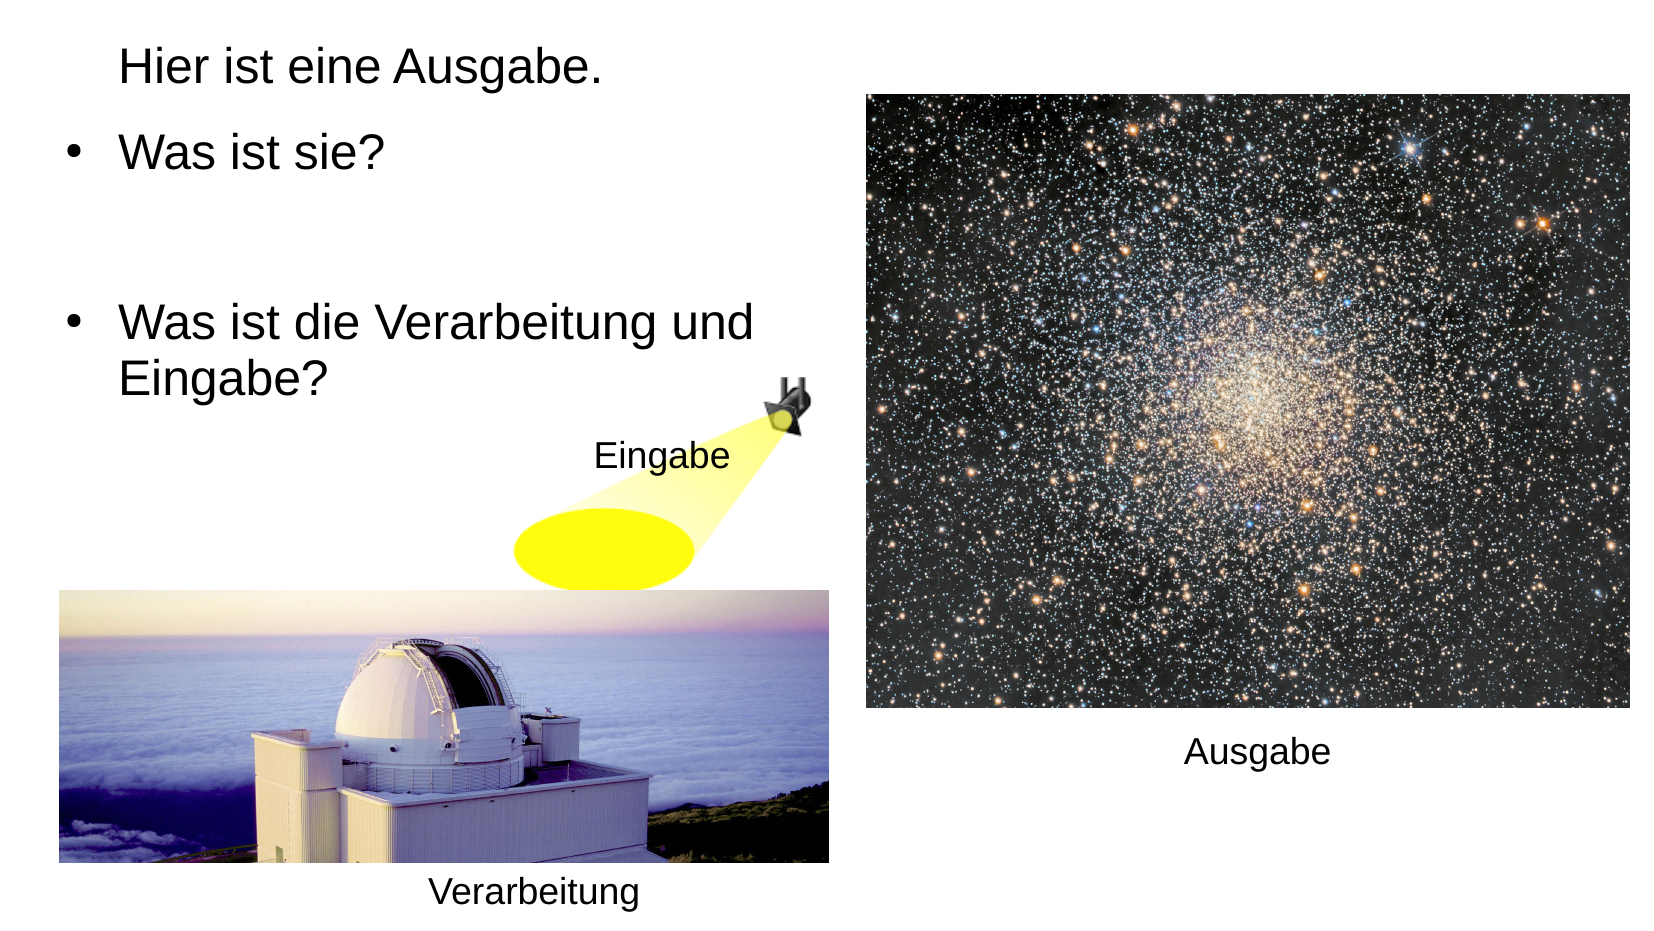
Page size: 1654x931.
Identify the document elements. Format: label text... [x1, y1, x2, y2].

picture [59, 94, 1630, 863]
text_box Verarbeitung [413, 862, 780, 920]
text_box Eingabe [578, 427, 780, 485]
list Hier ist eine Ausgabe. Was ist sie? Was ist die Verarbeitung und Eingabe? [47, 38, 827, 461]
text_box Ausgabe [1169, 722, 1536, 780]
